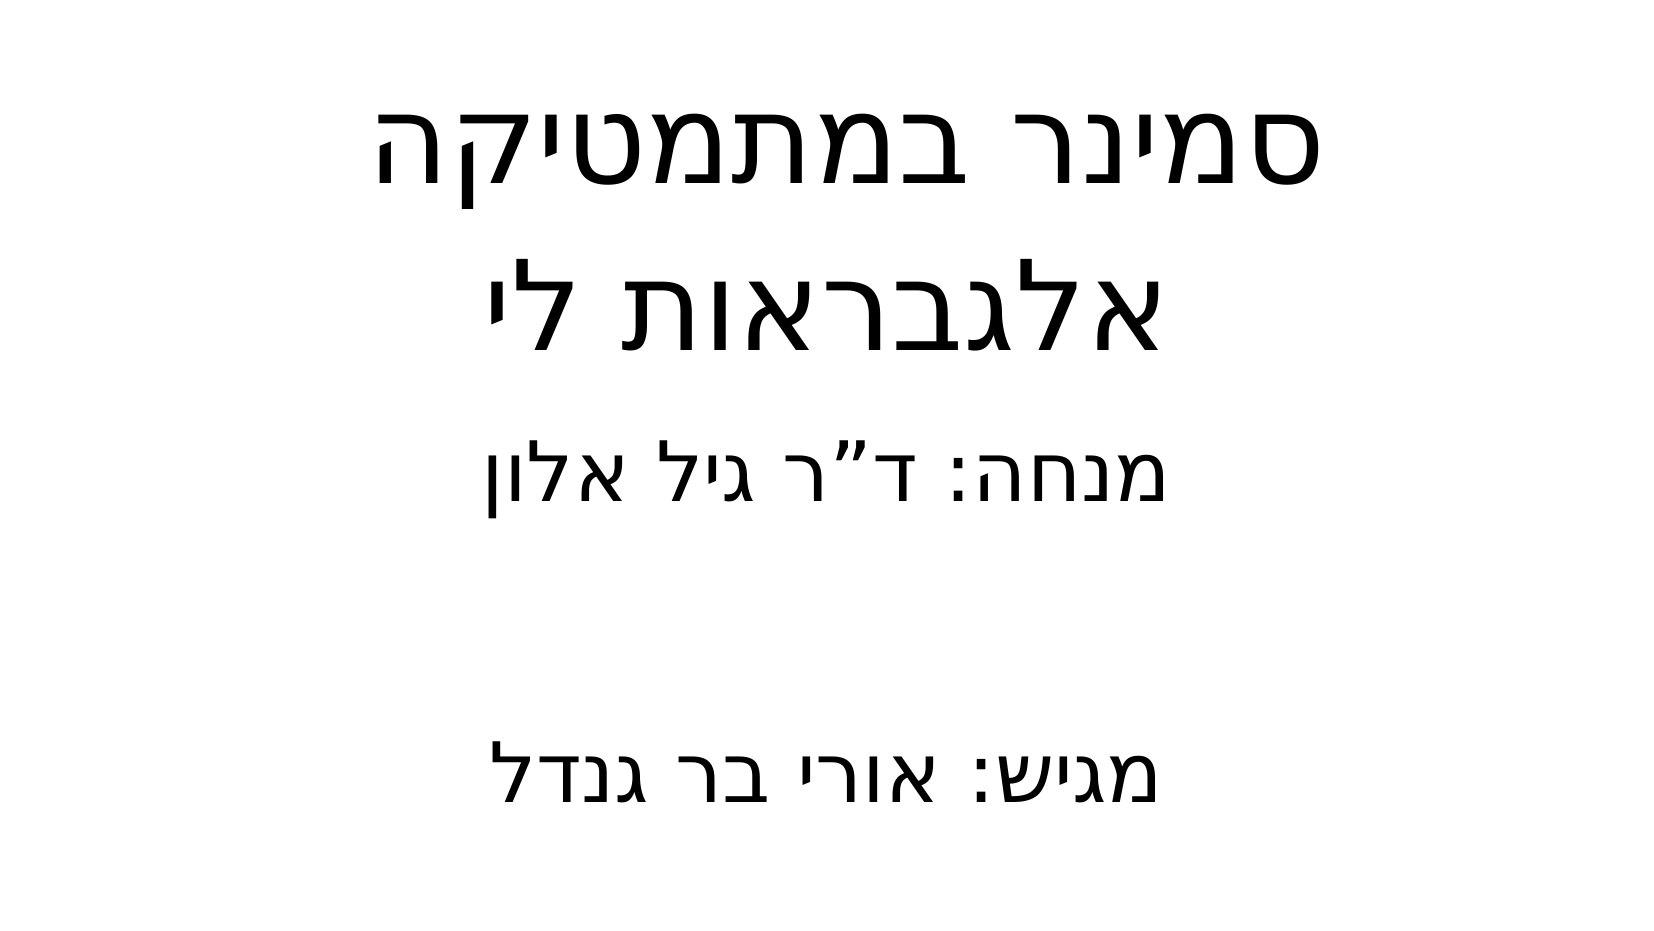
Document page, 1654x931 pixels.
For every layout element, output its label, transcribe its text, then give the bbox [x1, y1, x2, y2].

subtitle סמינר במתמטיקה אלגבראות לי מנחה: ד”ר גיל אלון מגיש: אורי בר גנדל [59, 45, 1595, 886]
